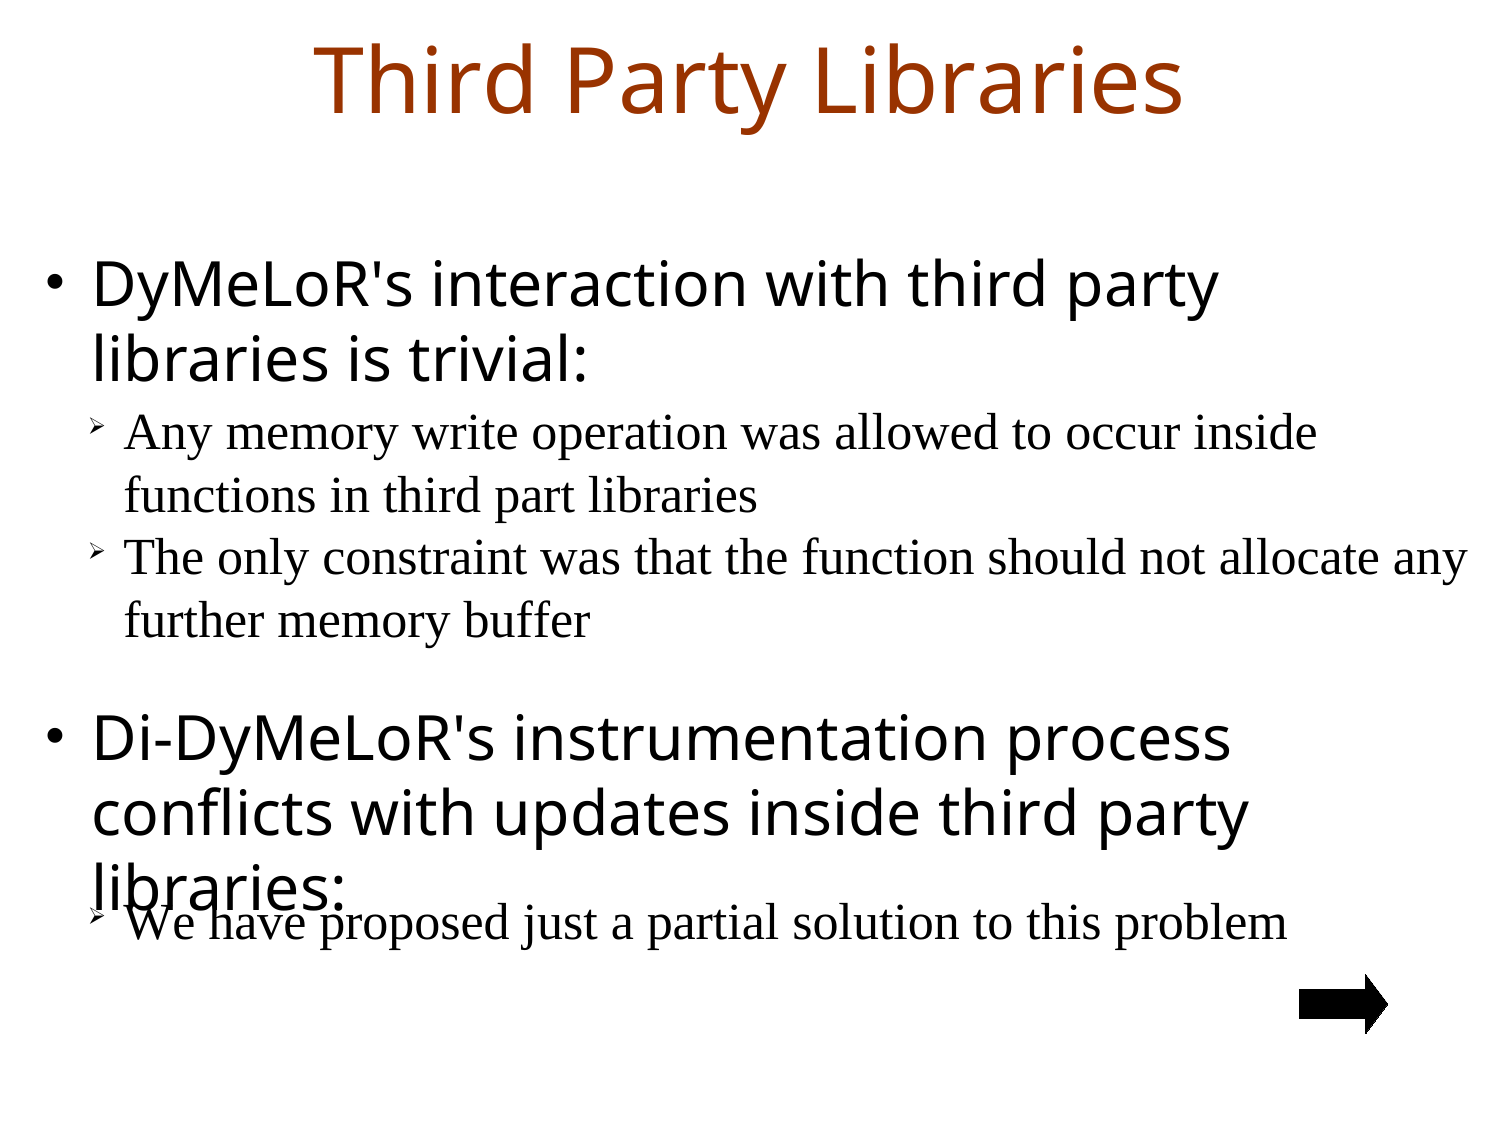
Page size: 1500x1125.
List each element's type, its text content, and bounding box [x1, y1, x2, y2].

text_box Di-DyMeLoR's instrumentation process conflicts with updates inside third party libraries: [29, 691, 1477, 856]
text_box DyMeLoR's interaction with third party libraries is trivial: [29, 236, 1477, 390]
title Third Party Libraries [112, 0, 1388, 172]
text_box Any memory write operation was allowed to occur inside functions in third part libraries The only constraint was that the function should not allocate any further memory buffer [0, 390, 1500, 655]
text_box We have proposed just a partial solution to this problem [0, 880, 1500, 964]
text_box [1299, 974, 1388, 1034]
